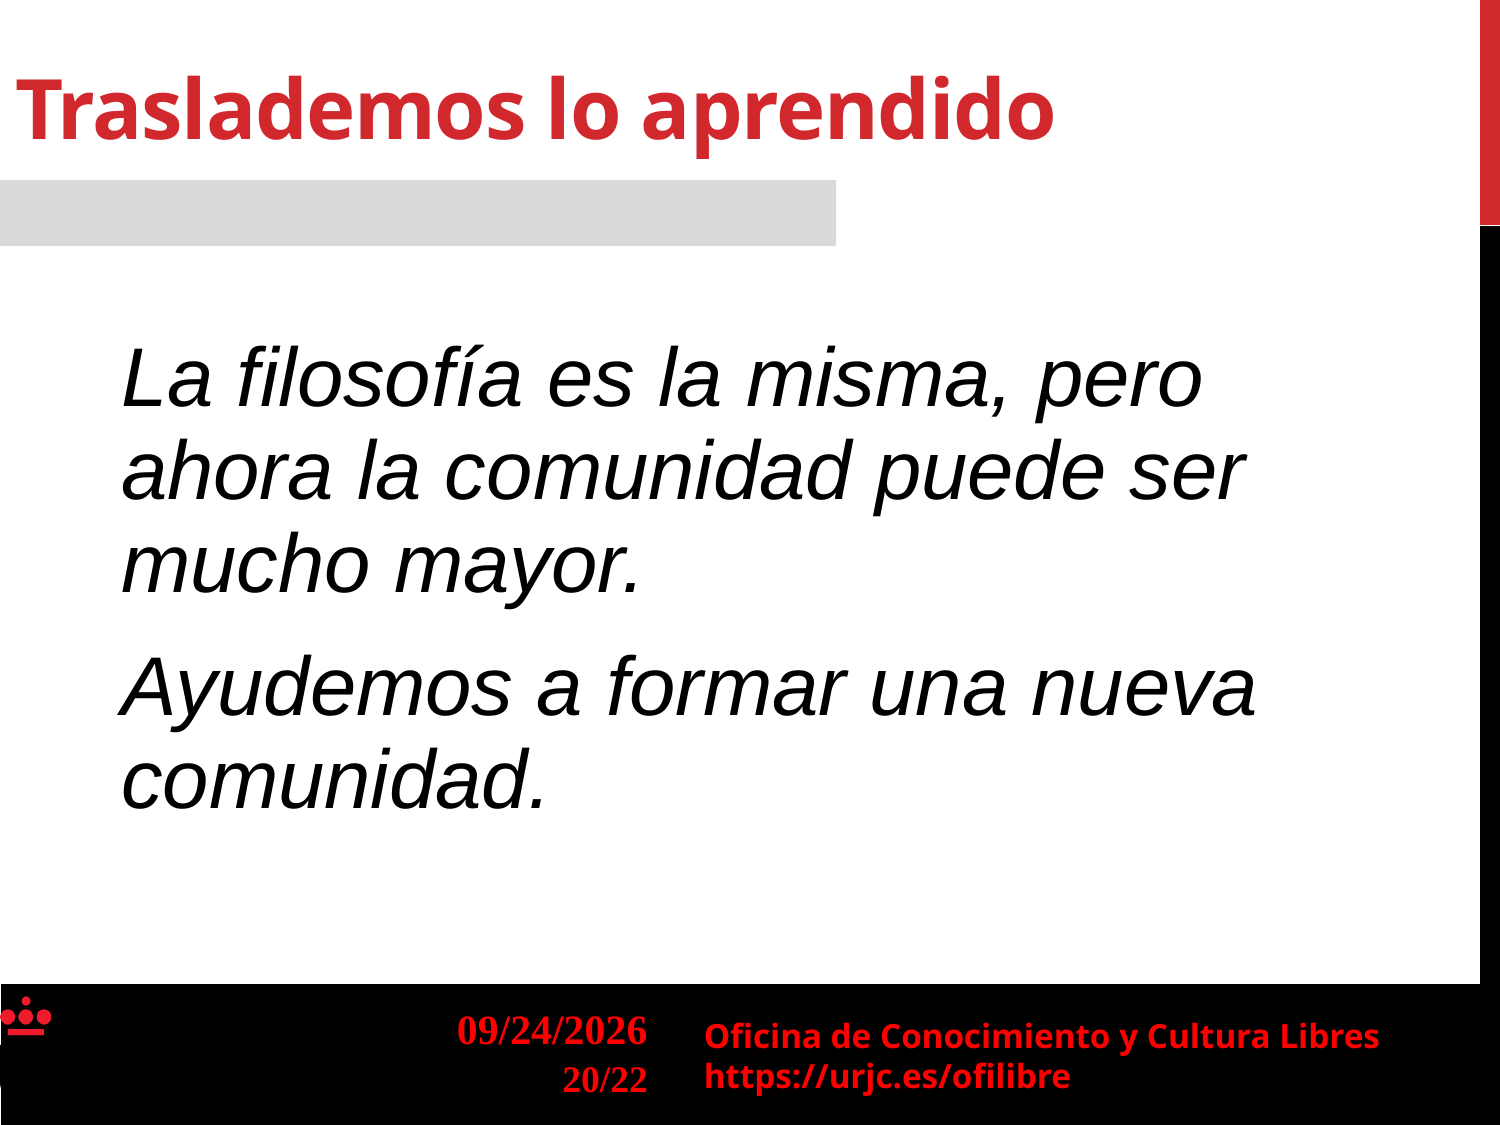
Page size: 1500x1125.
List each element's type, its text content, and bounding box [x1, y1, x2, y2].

title [75, 15, 1425, 172]
list La filosofía es la misma, pero ahora la comunidad puede ser mucho mayor. Ayudemos a formar una nueva comunidad. [106, 323, 1352, 864]
text_box Traslademos lo aprendido [0, 24, 1326, 172]
